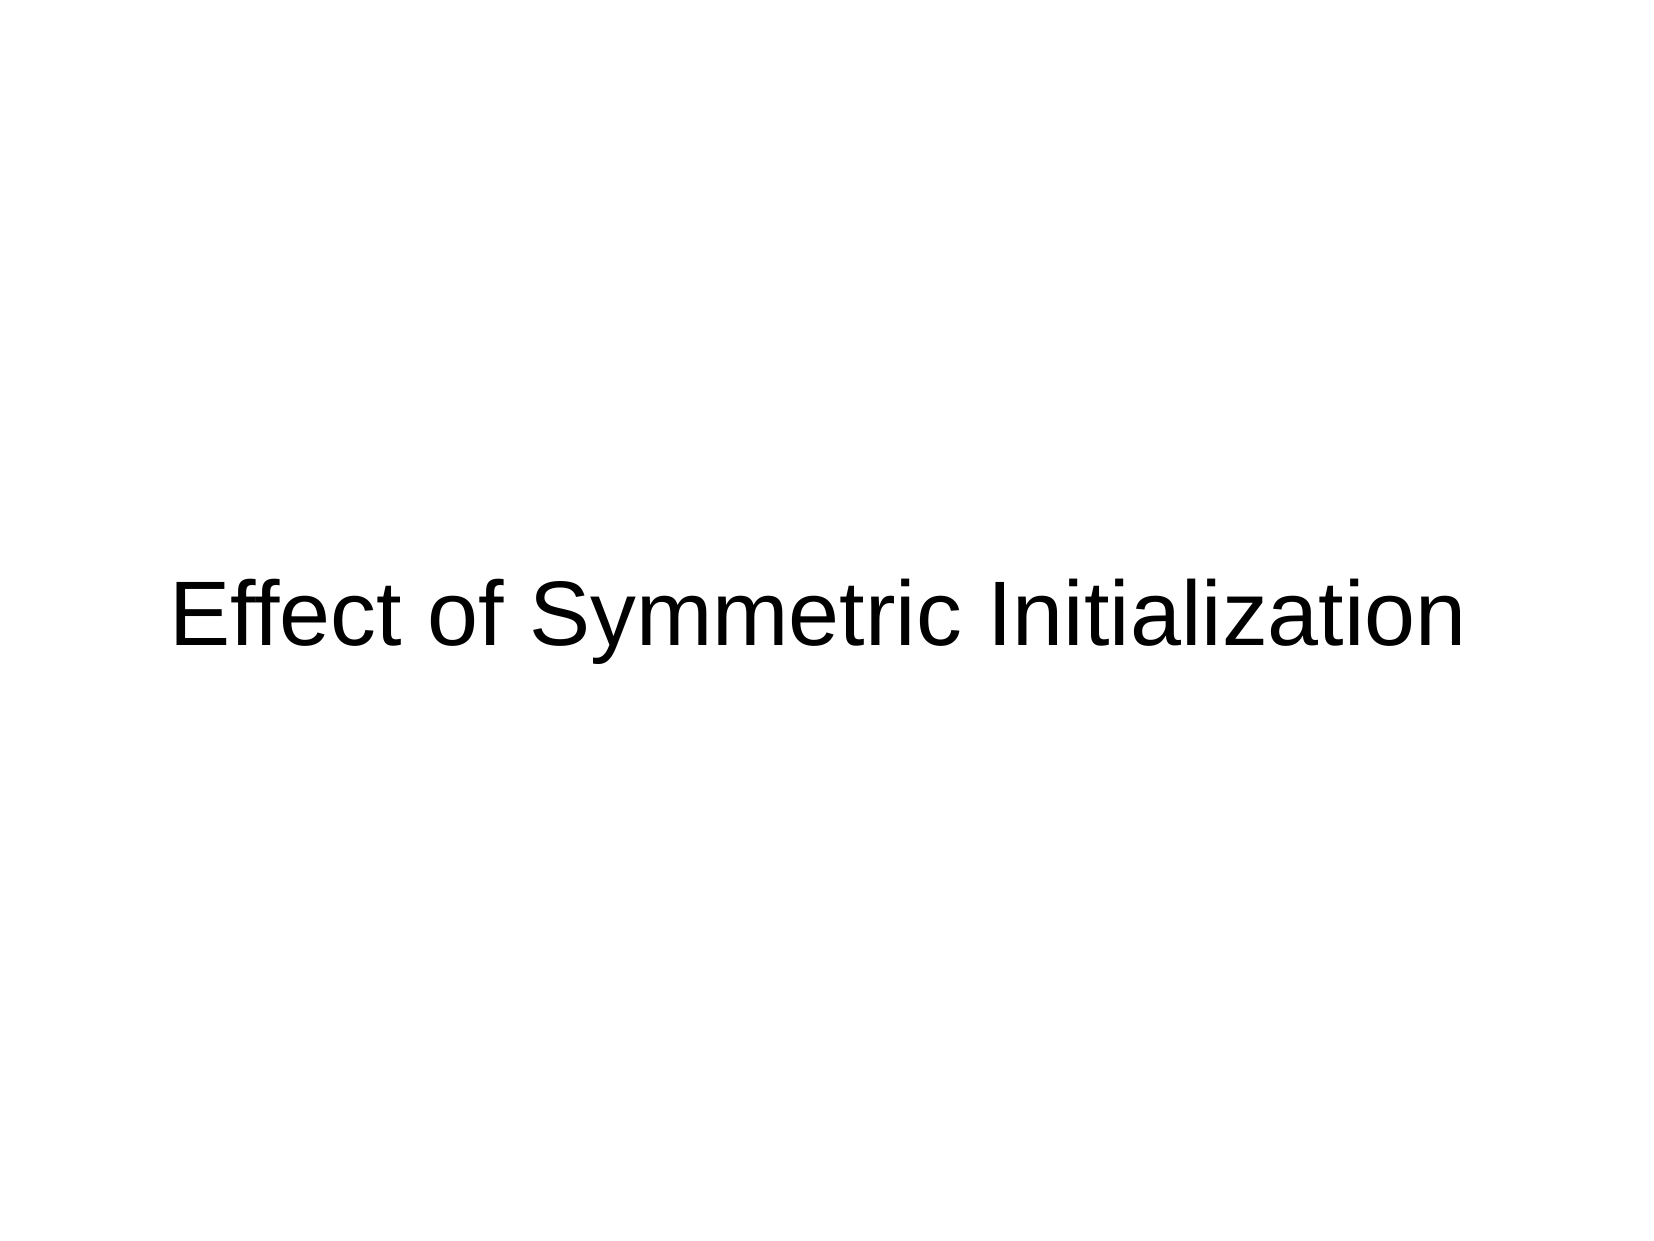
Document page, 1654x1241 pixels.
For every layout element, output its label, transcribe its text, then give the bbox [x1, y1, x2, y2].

title Effect of Symmetric Initialization [75, 510, 1564, 718]
